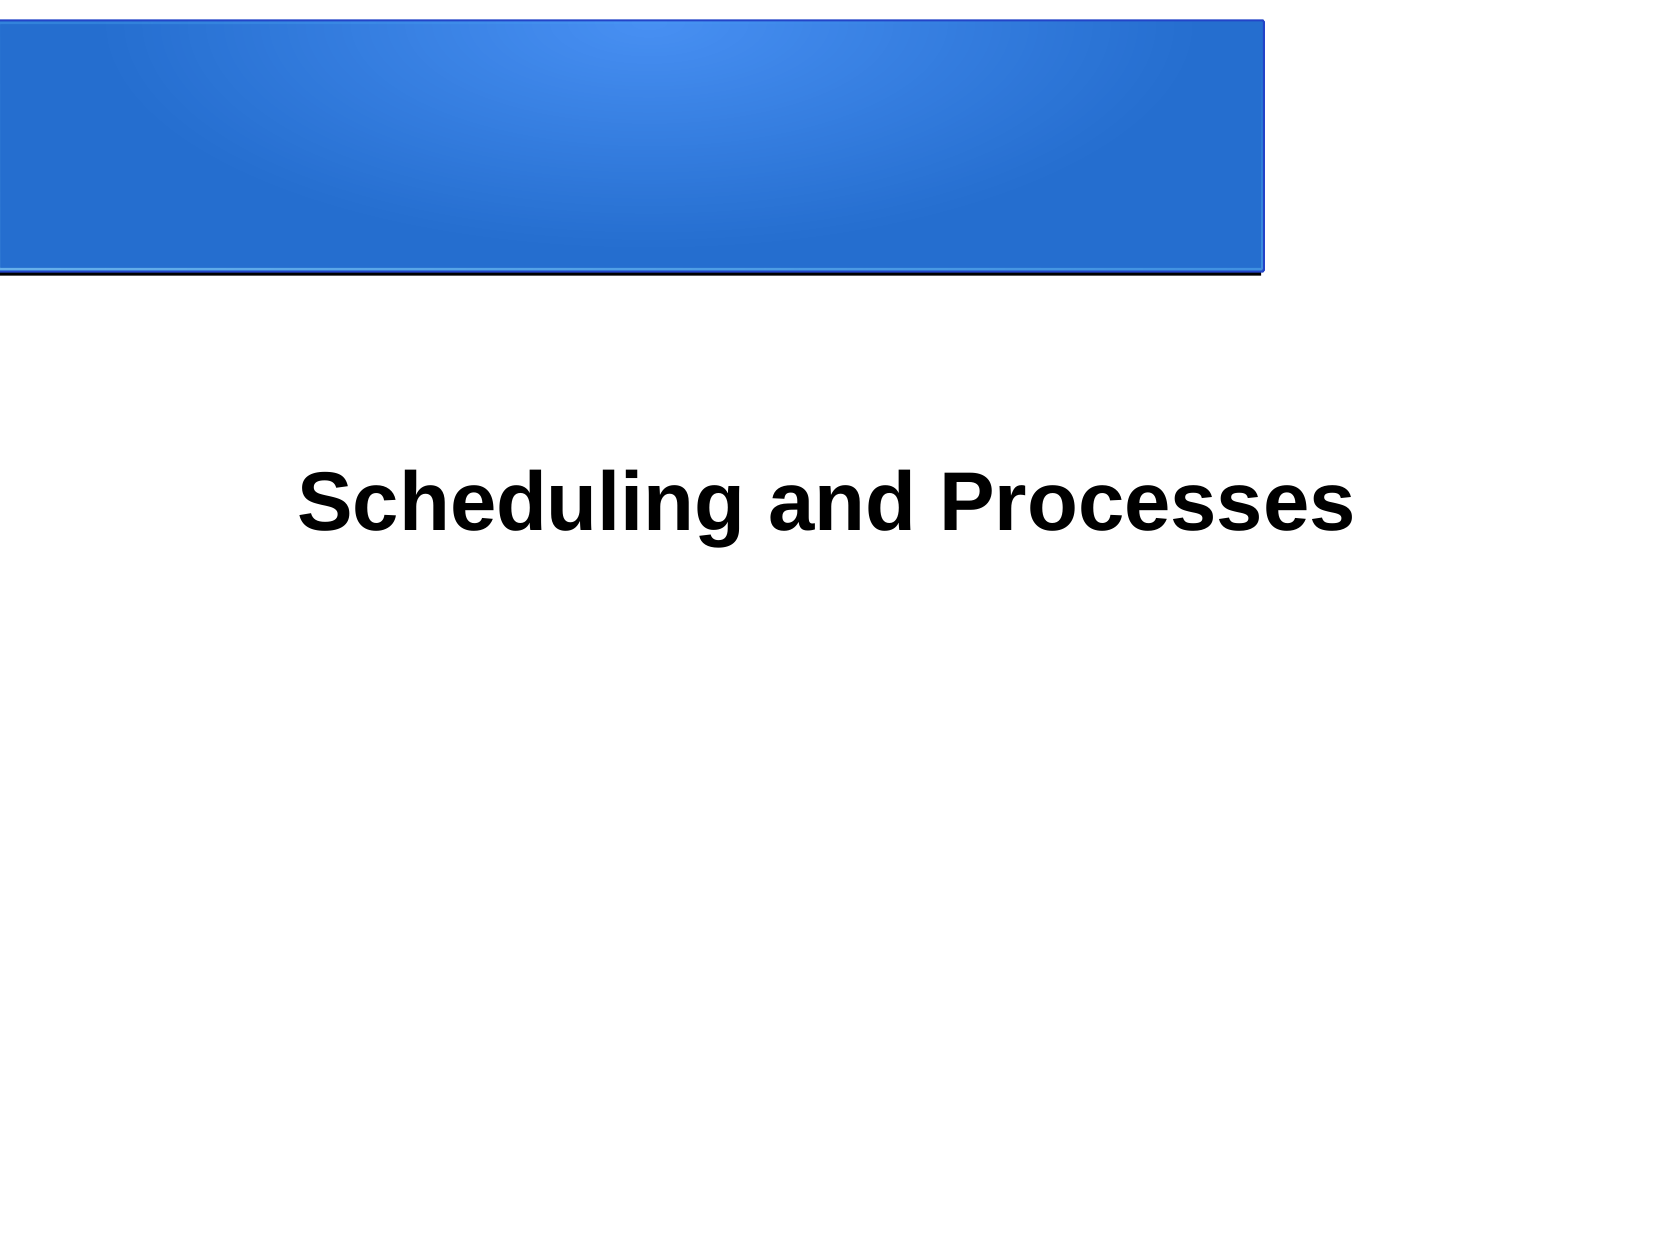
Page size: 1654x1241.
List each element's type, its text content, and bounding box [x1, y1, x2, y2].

subtitle Scheduling and Processes [248, 327, 1406, 667]
